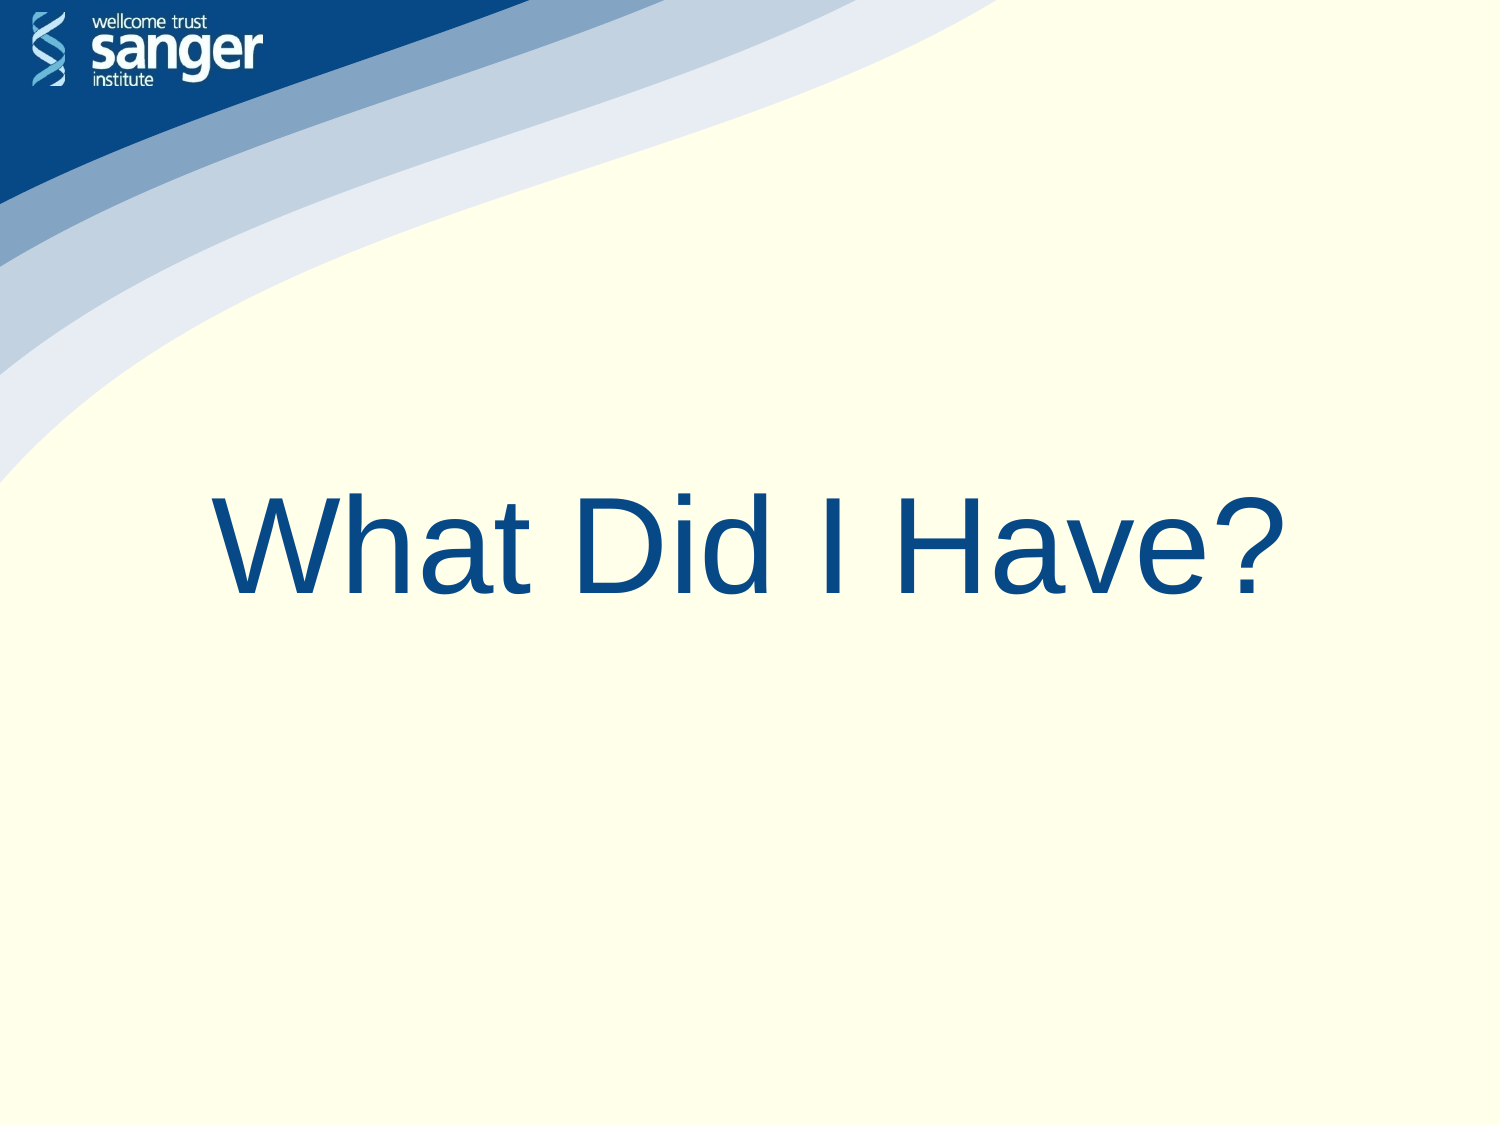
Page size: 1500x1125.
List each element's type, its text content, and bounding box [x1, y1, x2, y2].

picture [12, 12, 263, 86]
subtitle What Did I Have? [112, 83, 1388, 993]
